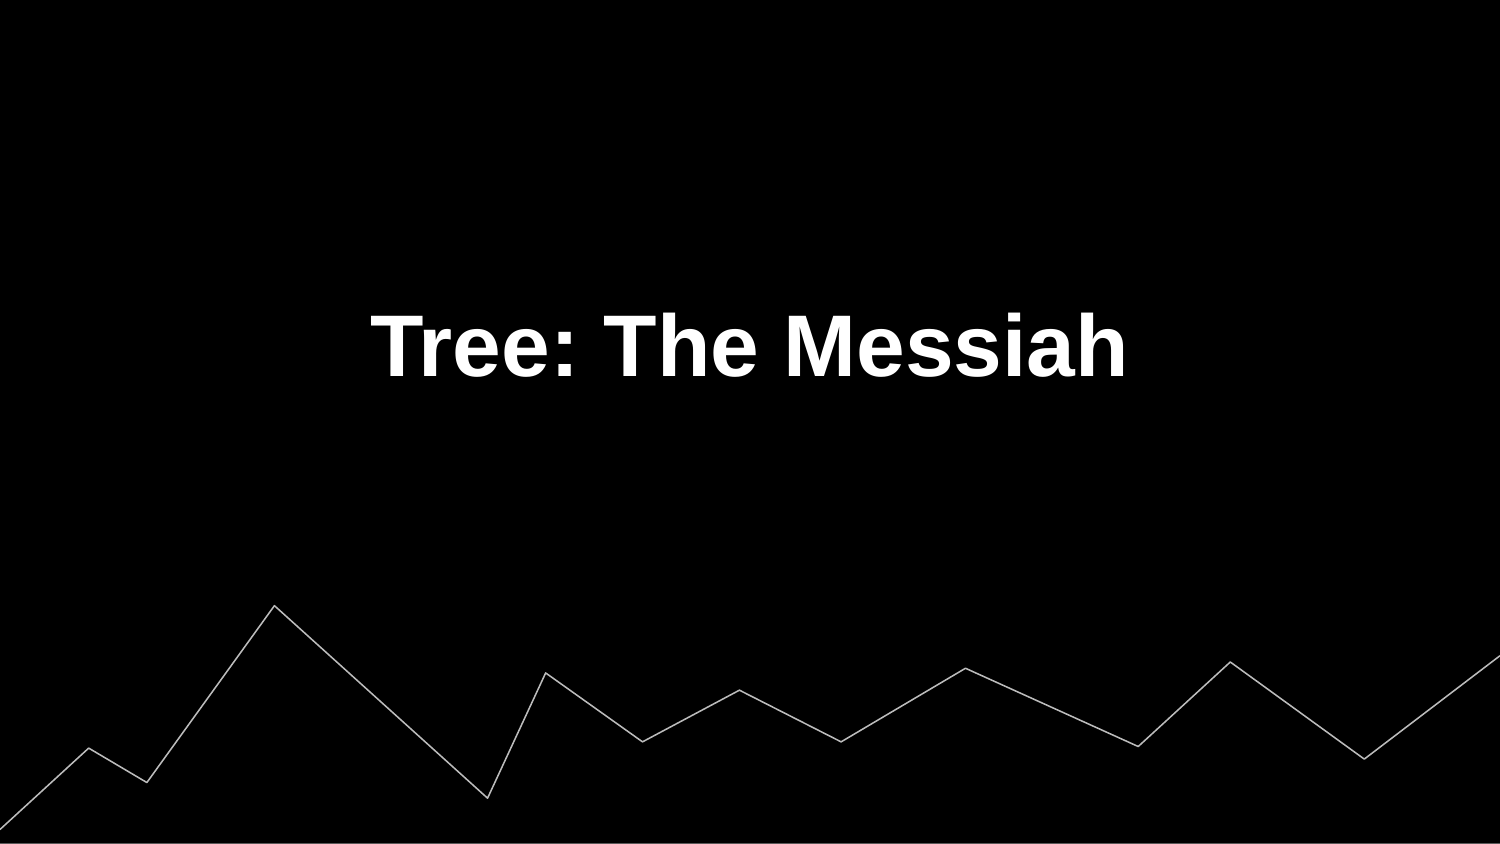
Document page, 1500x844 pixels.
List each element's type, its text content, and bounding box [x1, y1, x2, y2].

title Tree: The Messiah [185, 138, 1315, 411]
